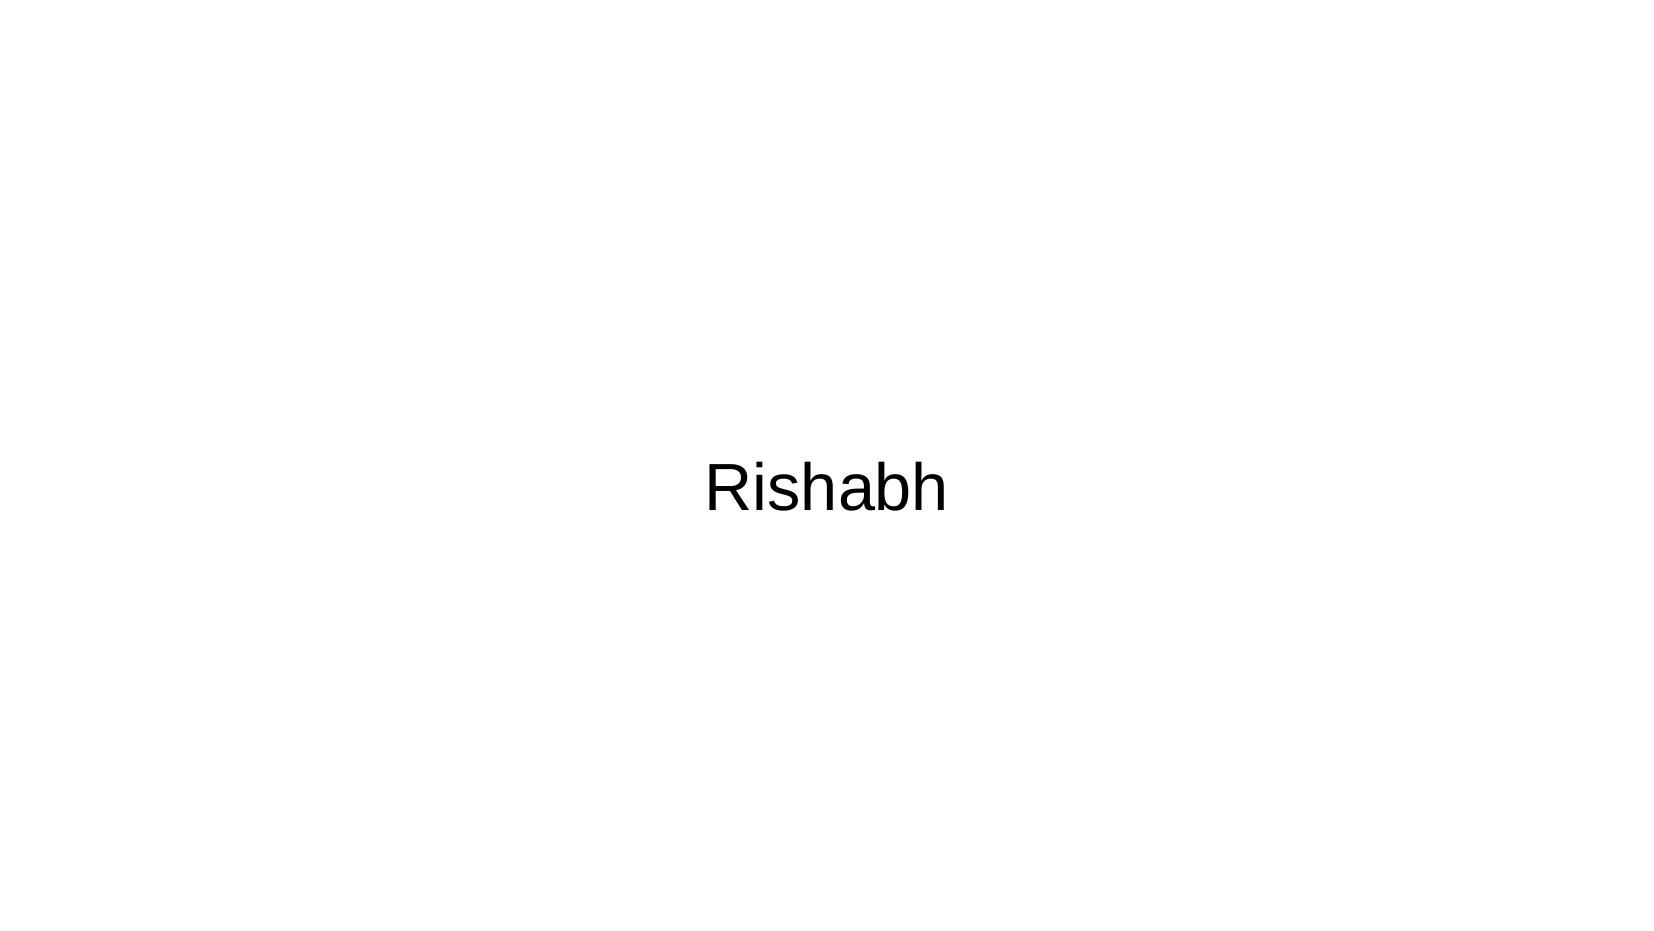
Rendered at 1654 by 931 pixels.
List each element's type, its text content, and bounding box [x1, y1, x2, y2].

subtitle Rishabh [82, 217, 1571, 758]
